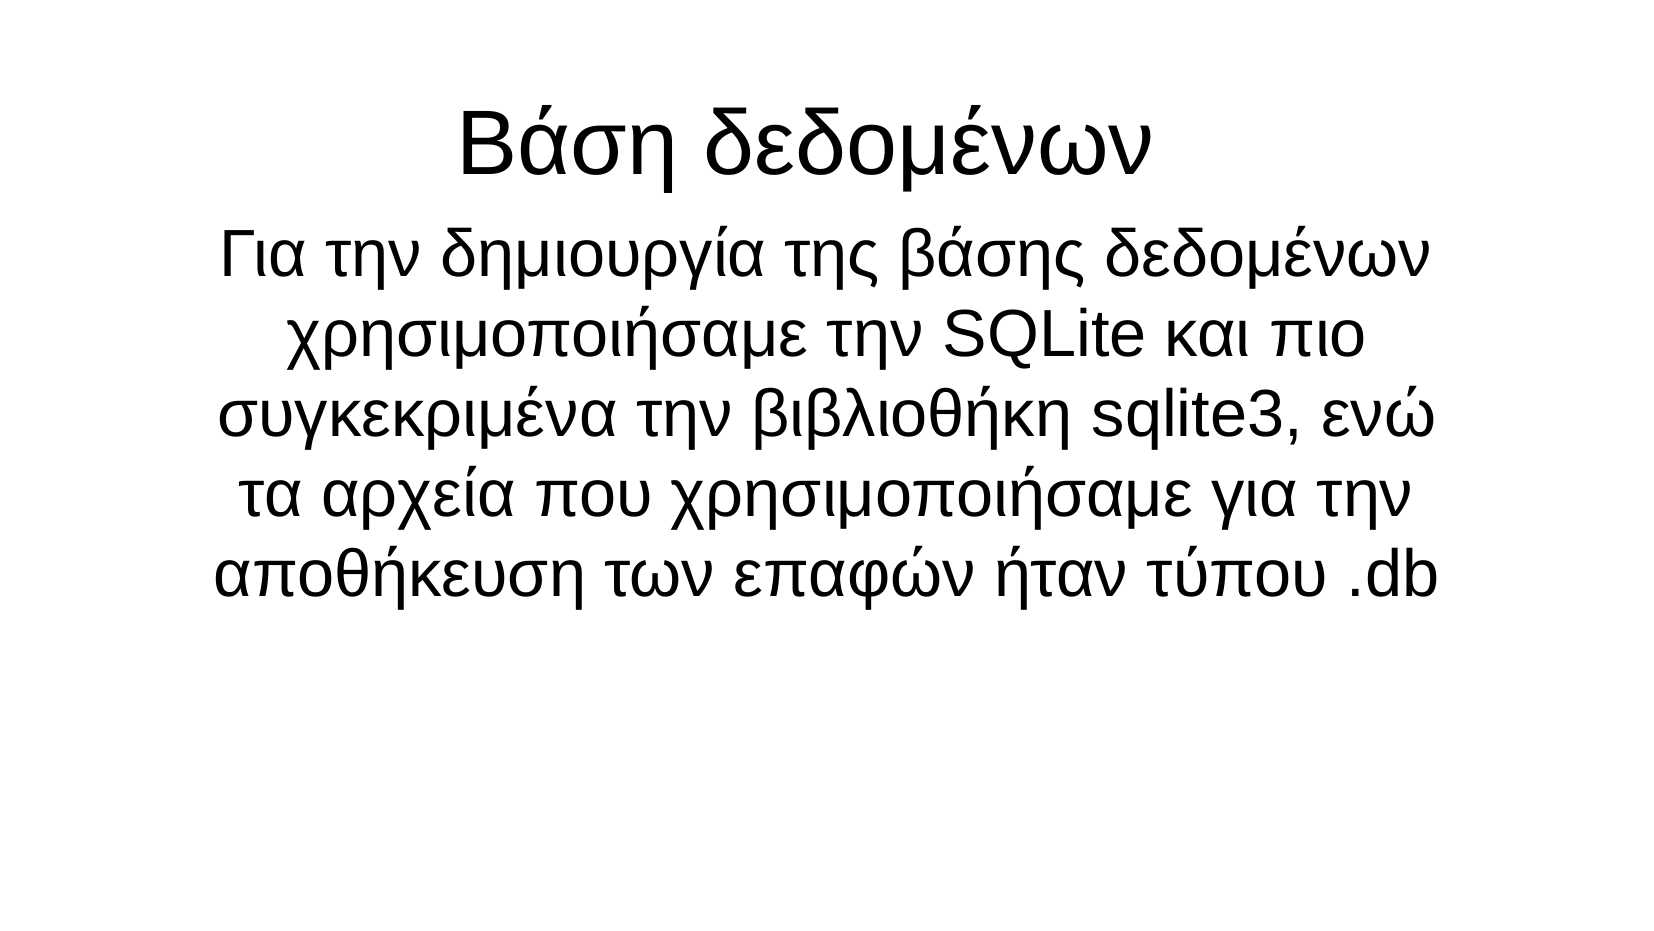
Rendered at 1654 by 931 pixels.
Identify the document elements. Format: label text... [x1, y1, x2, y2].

subtitle Για την δημιουργία της βάσης δεδομένων χρησιμοποιήσαμε την SQLite και πιο συγκεκριμένα την βιβλιοθήκη sqlite3, ενώ τα αρχεία που χρησιμοποιήσαμε για την αποθήκευση των επαφών ήταν τύπου .db [206, 209, 1447, 714]
title Βάση δεδομένων [206, 82, 1406, 166]
